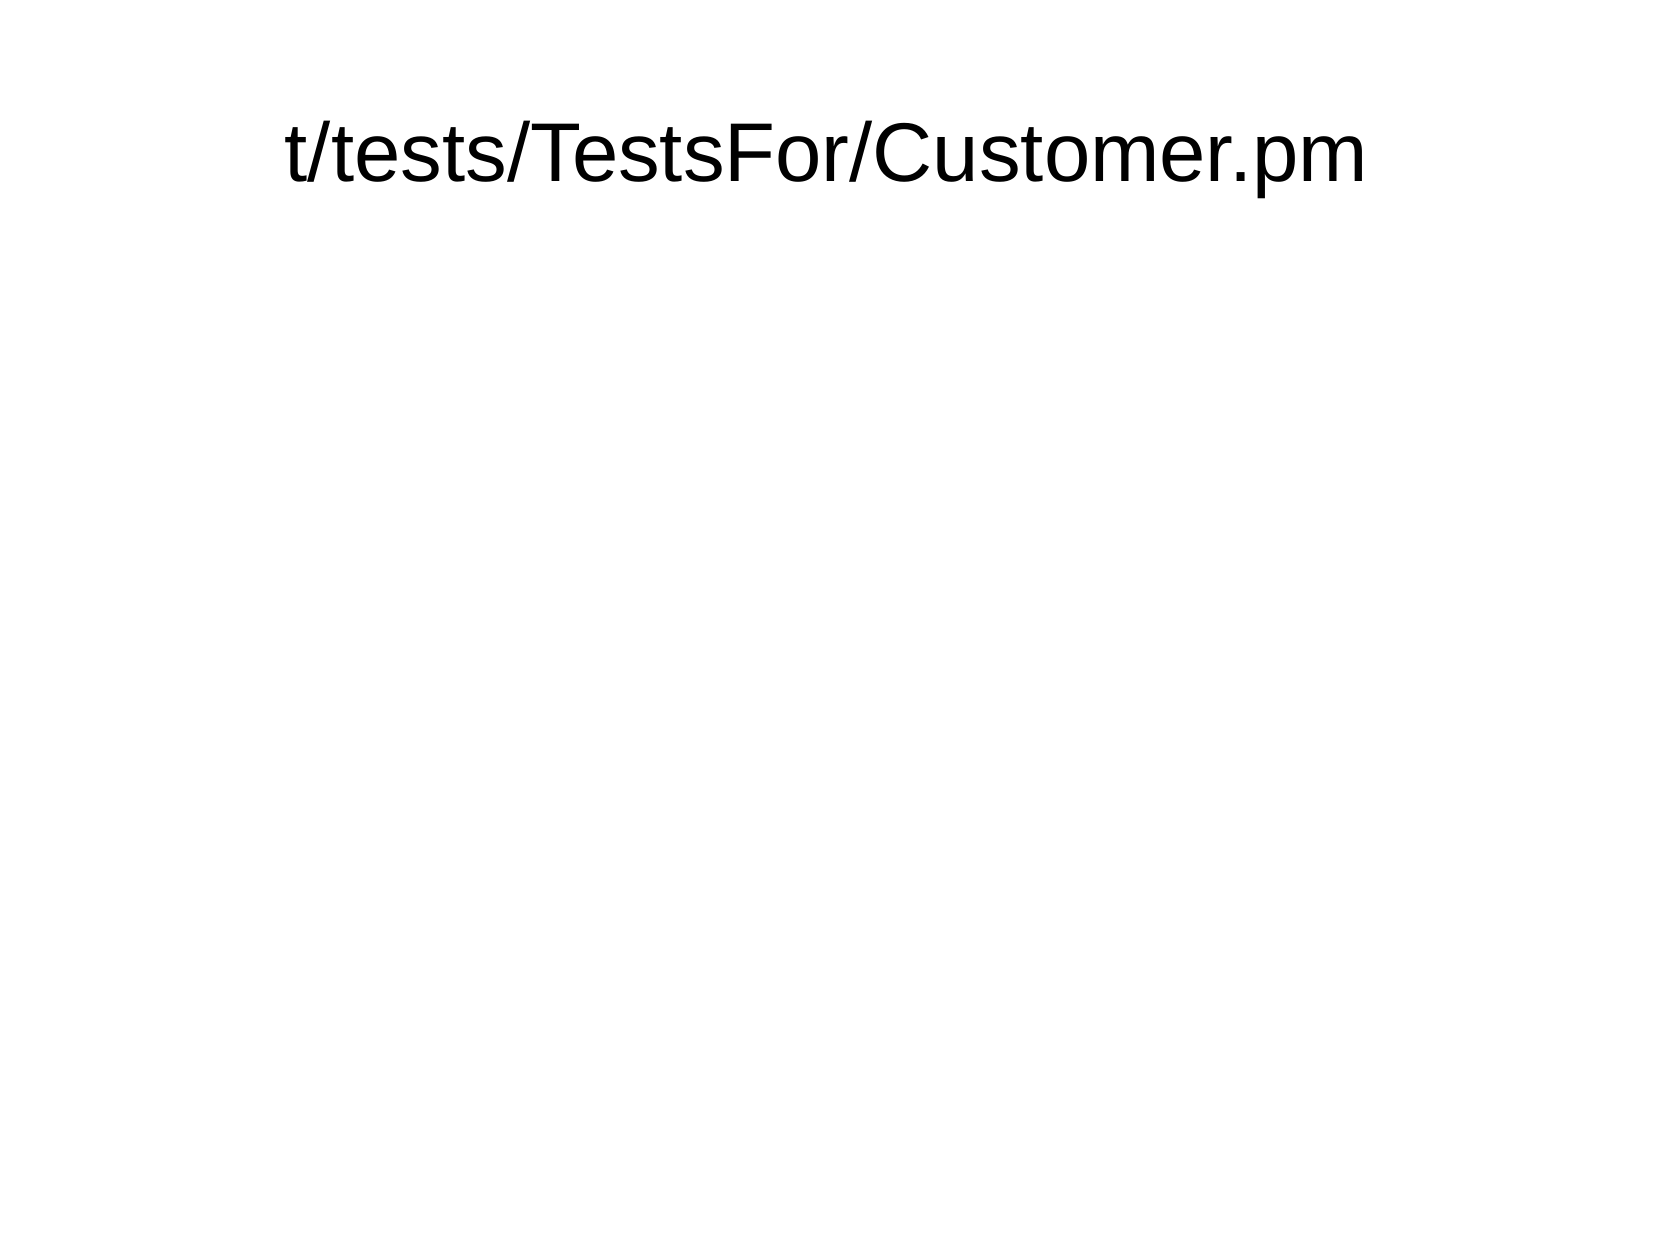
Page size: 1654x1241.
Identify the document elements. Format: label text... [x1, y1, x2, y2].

title t/tests/TestsFor/Customer.pm [82, 49, 1571, 257]
